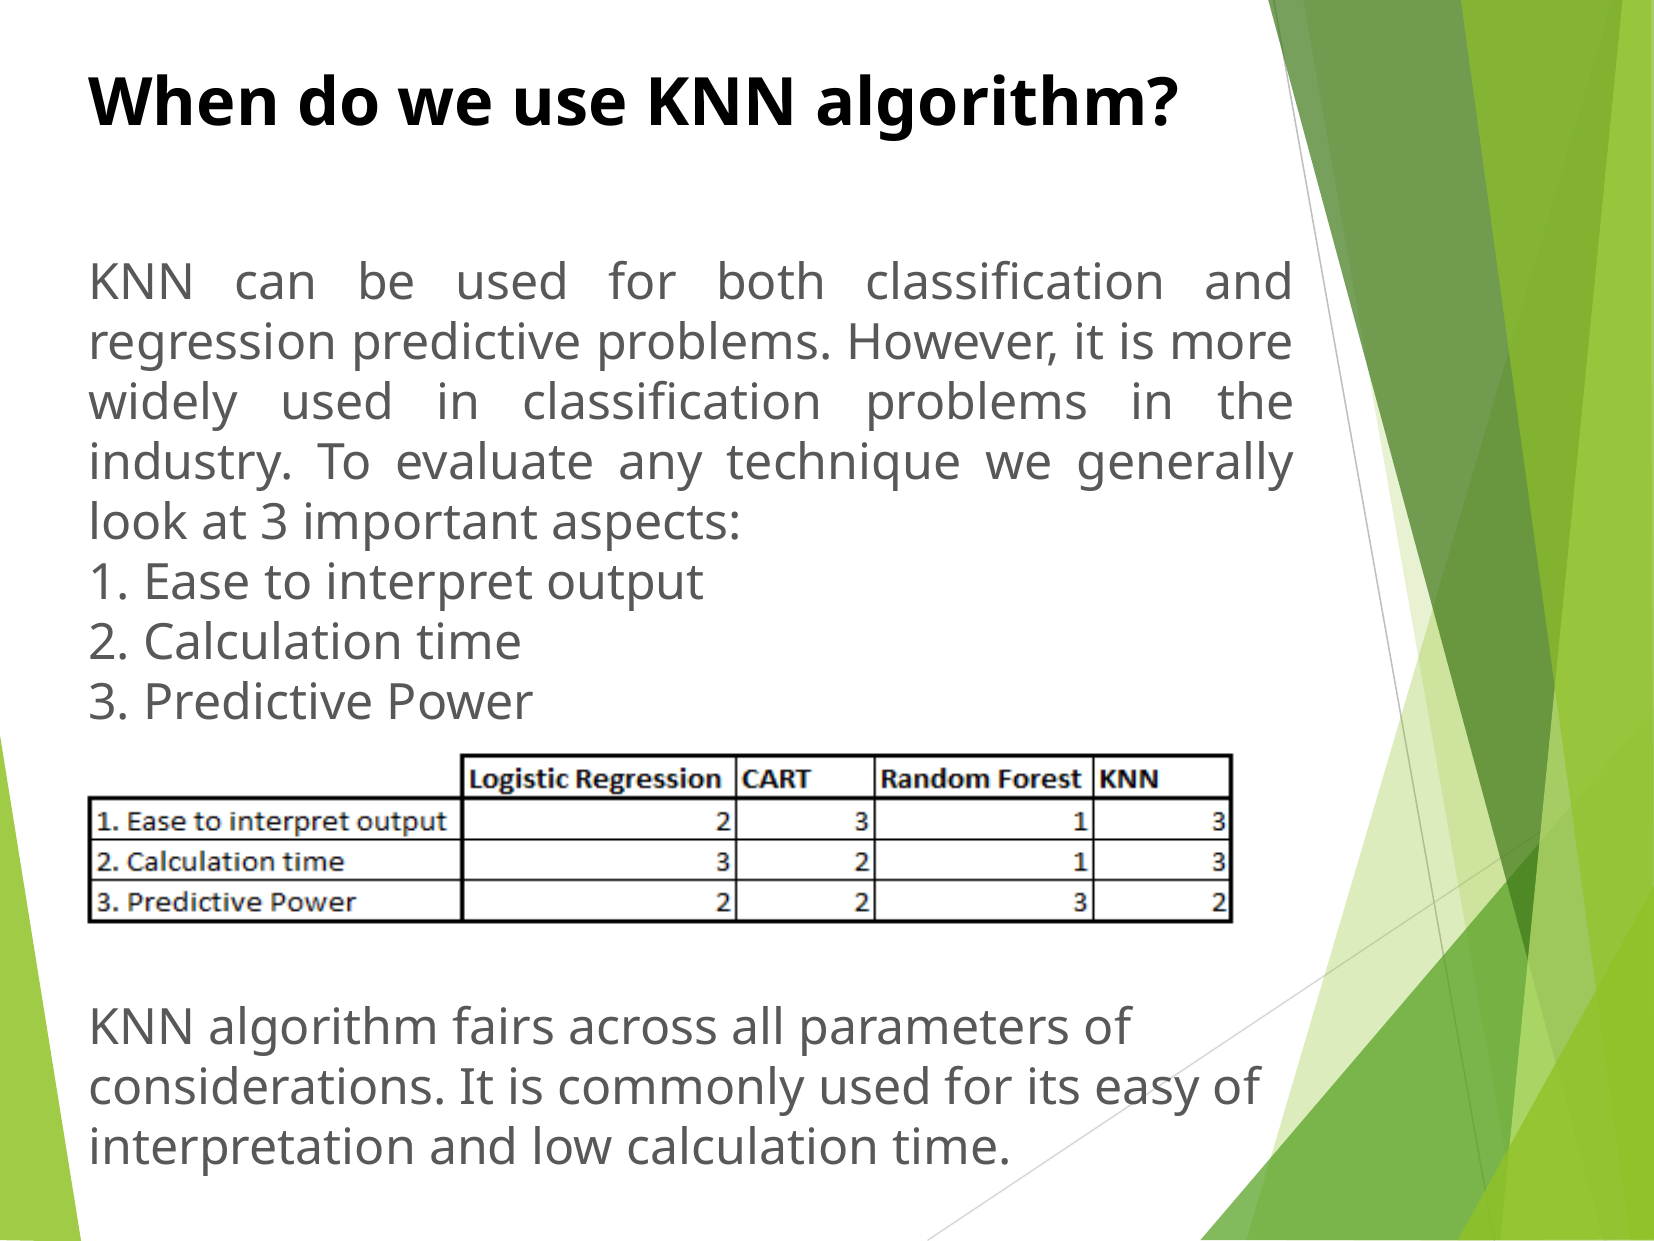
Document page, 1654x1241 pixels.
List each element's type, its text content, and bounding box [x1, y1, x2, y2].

picture [73, 742, 1251, 936]
text_box When do we use KNN algorithm? [73, 51, 1121, 229]
text_box KNN algorithm fairs across all parameters of considerations. It is commonly used for its easy of interpretation and low calculation time. [73, 988, 1310, 1183]
text_box KNN can be used for both classification and regression predictive problems. However, it is more widely used in classification problems in the industry. To evaluate any technique we generally look at 3 important aspects: 1. Ease to interpret output 2. Calculation time 3. Predictive Power [73, 242, 1310, 737]
